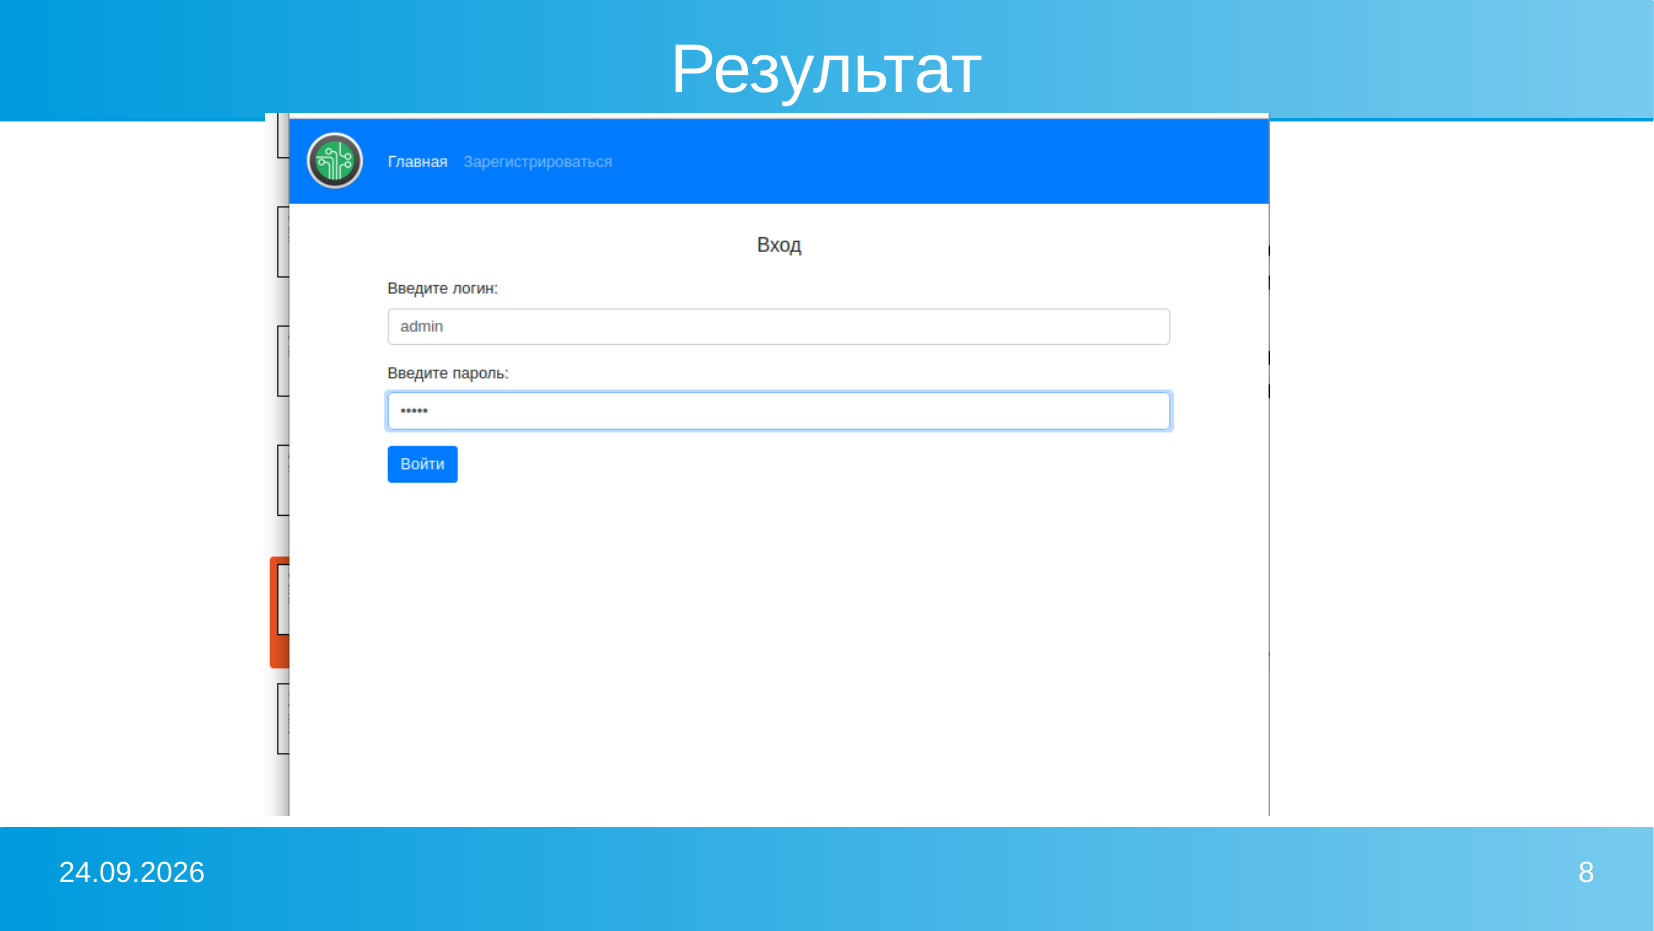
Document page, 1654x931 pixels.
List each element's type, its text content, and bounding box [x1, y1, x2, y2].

title Результат [59, 29, 1595, 108]
picture [265, 113, 1270, 816]
